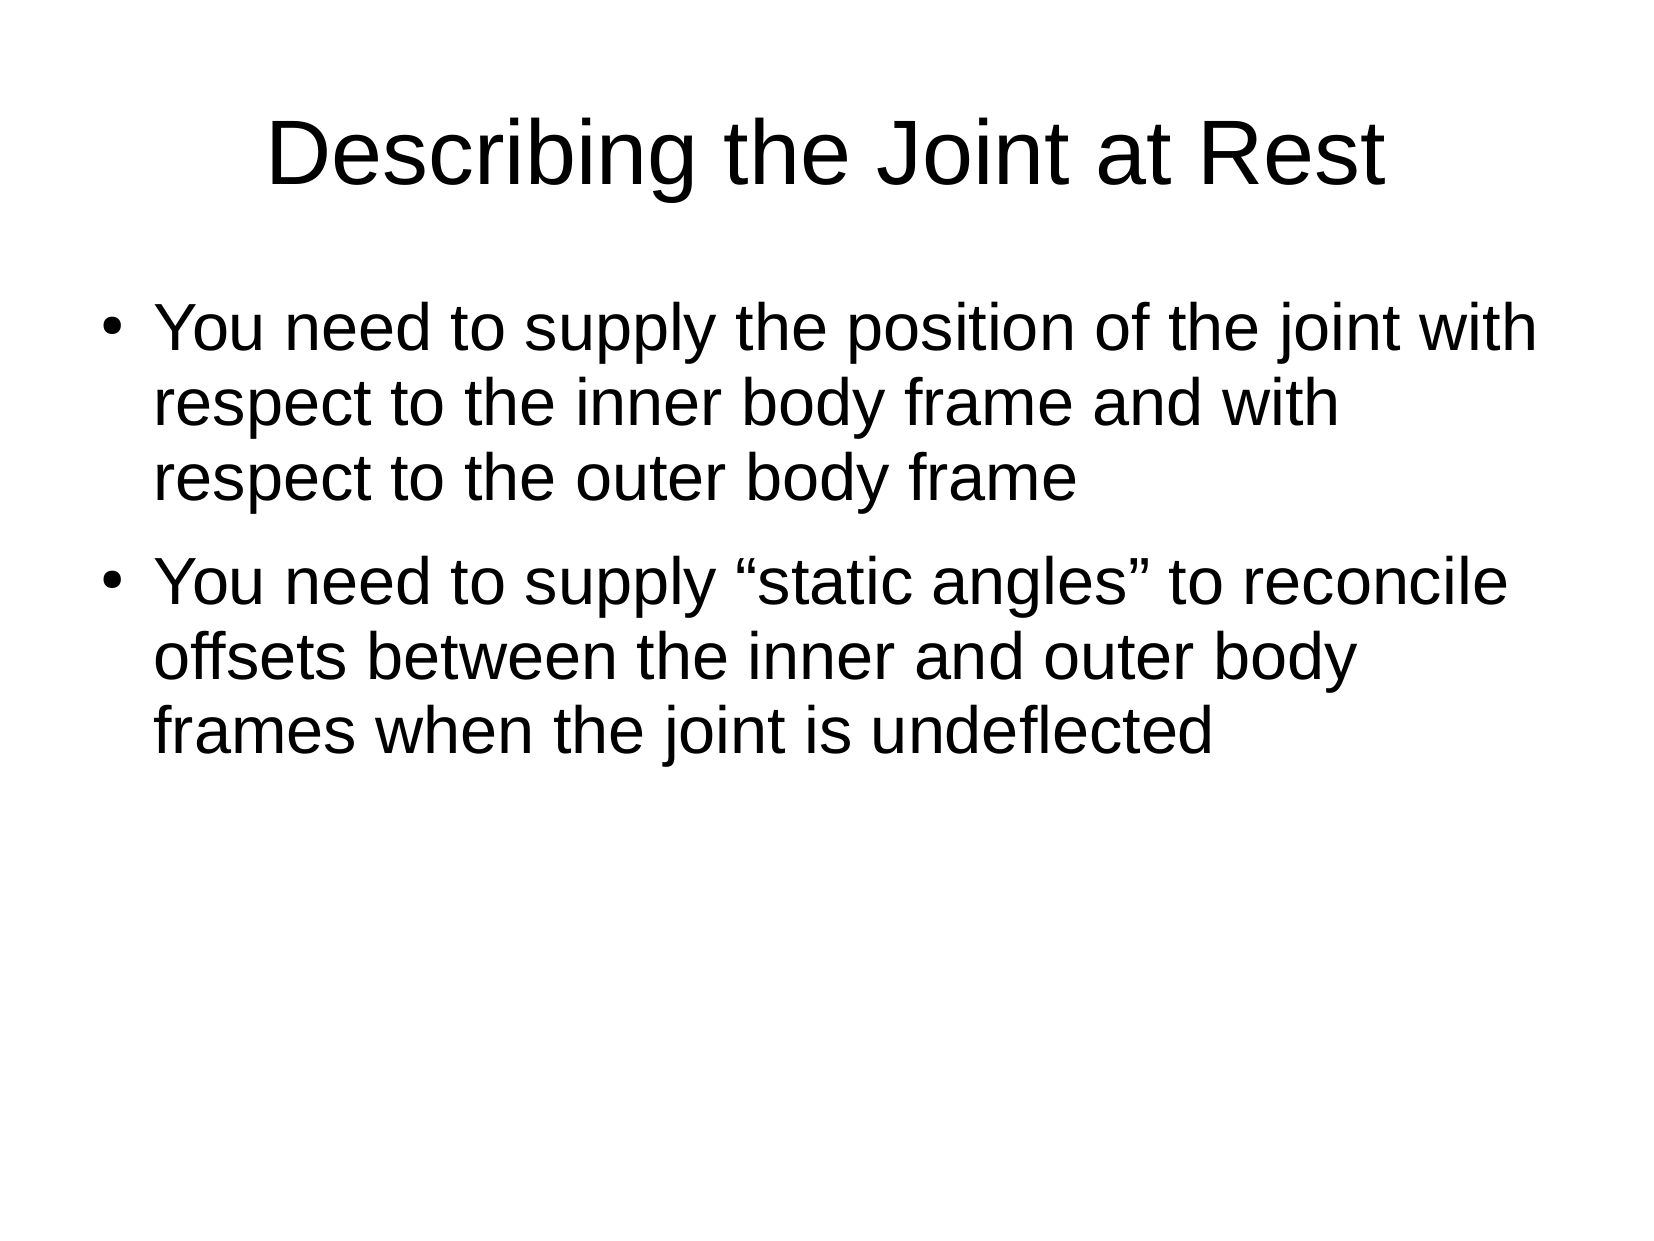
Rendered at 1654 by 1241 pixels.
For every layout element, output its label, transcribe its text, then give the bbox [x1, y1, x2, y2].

title Describing the Joint at Rest [82, 49, 1571, 257]
list You need to supply the position of the joint with respect to the inner body frame and with respect to the outer body frame You need to supply “static angles” to reconcile offsets between the inner and outer body frames when the joint is undeflected [82, 290, 1571, 1010]
